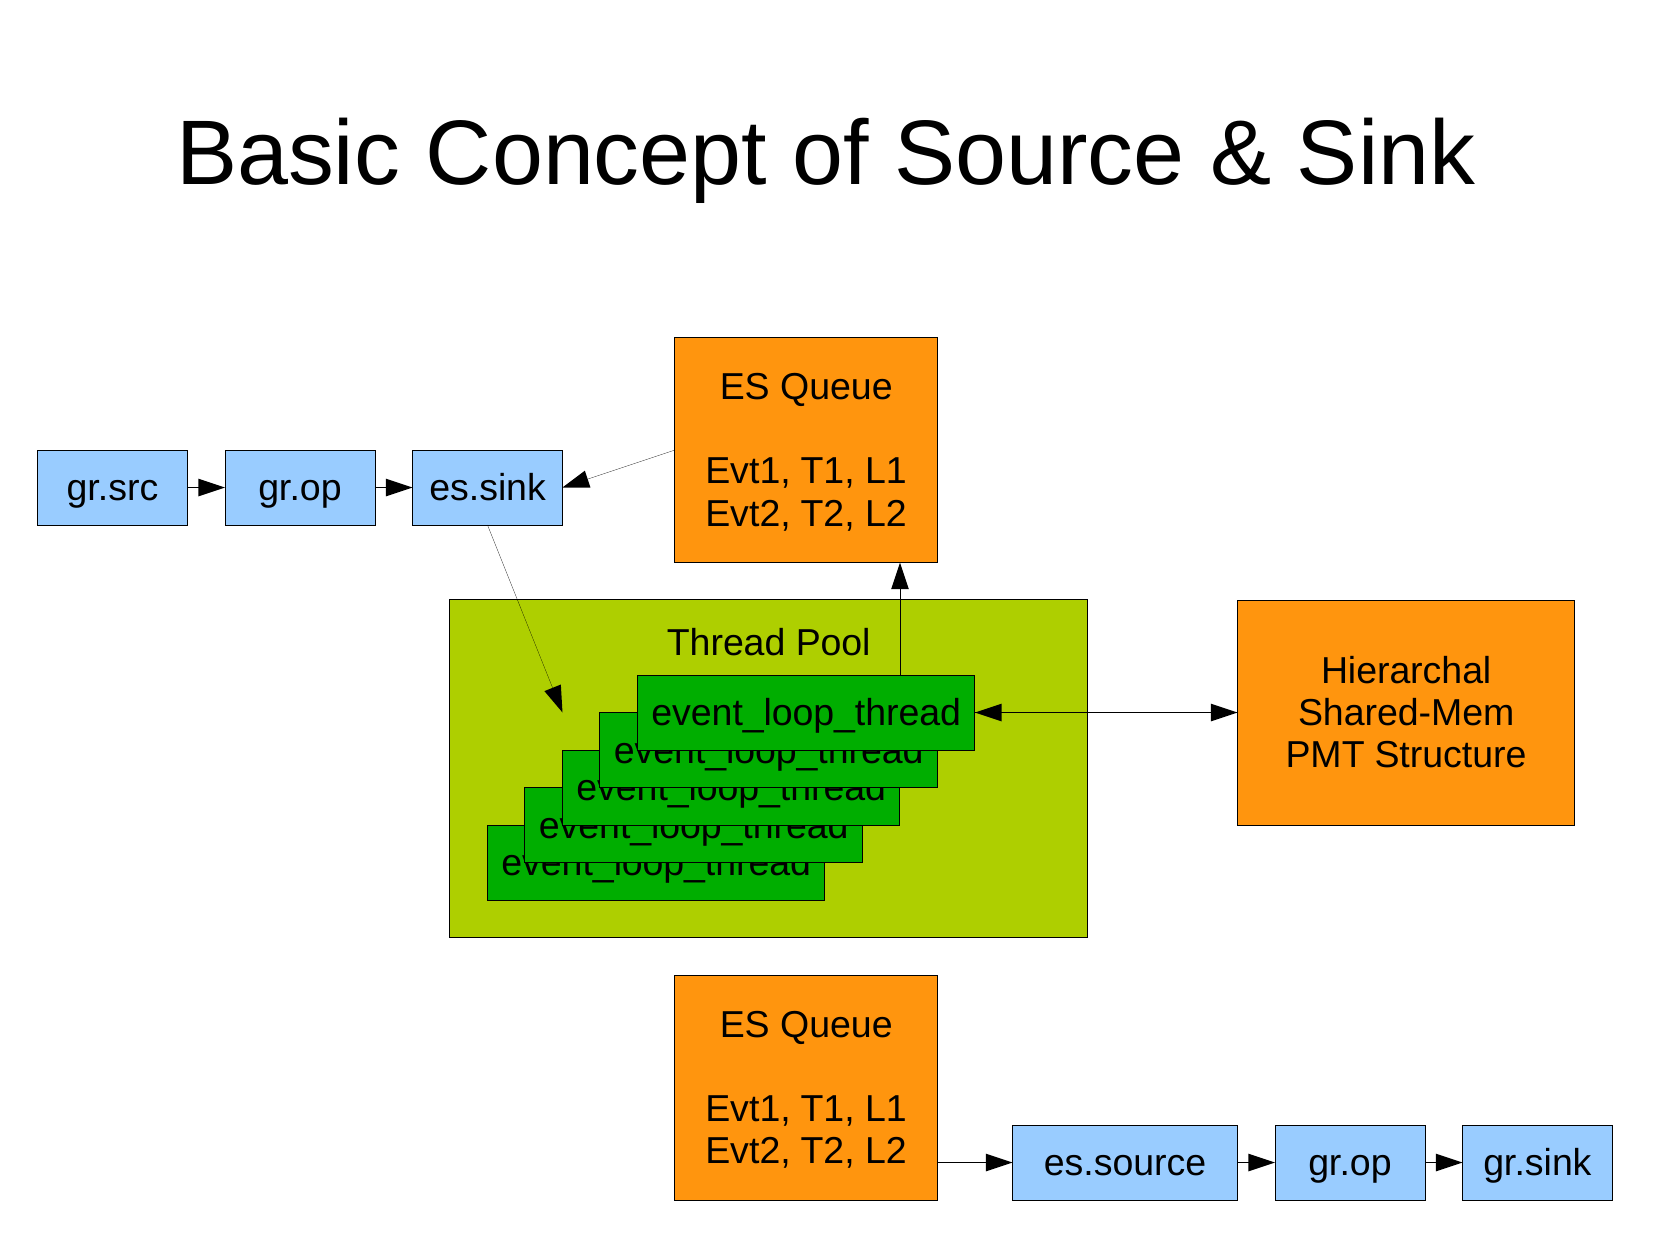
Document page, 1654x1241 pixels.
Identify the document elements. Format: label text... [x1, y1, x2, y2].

text_box event_loop_thread [562, 750, 900, 826]
text_box gr.sink [1462, 1125, 1613, 1201]
text_box Hierarchal Shared-Mem PMT Structure [1237, 600, 1575, 826]
text_box event_loop_thread [637, 675, 975, 751]
text_box gr.op [225, 450, 376, 526]
text_box es.sink [412, 450, 563, 526]
text_box event_loop_thread [599, 712, 938, 788]
text_box ES Queue Evt1, T1, L1 Evt2, T2, L2 [674, 975, 938, 1201]
text_box event_loop_thread [524, 787, 863, 863]
text_box ES Queue Evt1, T1, L1 Evt2, T2, L2 [674, 337, 938, 563]
title Basic Concept of Source & Sink [82, 49, 1571, 257]
text_box gr.src [37, 450, 188, 526]
text_box event_loop_thread [487, 825, 825, 901]
text_box es.source [1012, 1125, 1238, 1201]
text_box Thread Pool [901, 599, 1088, 712]
text_box gr.op [1275, 1125, 1426, 1201]
text_box Thread Pool [449, 599, 1088, 938]
